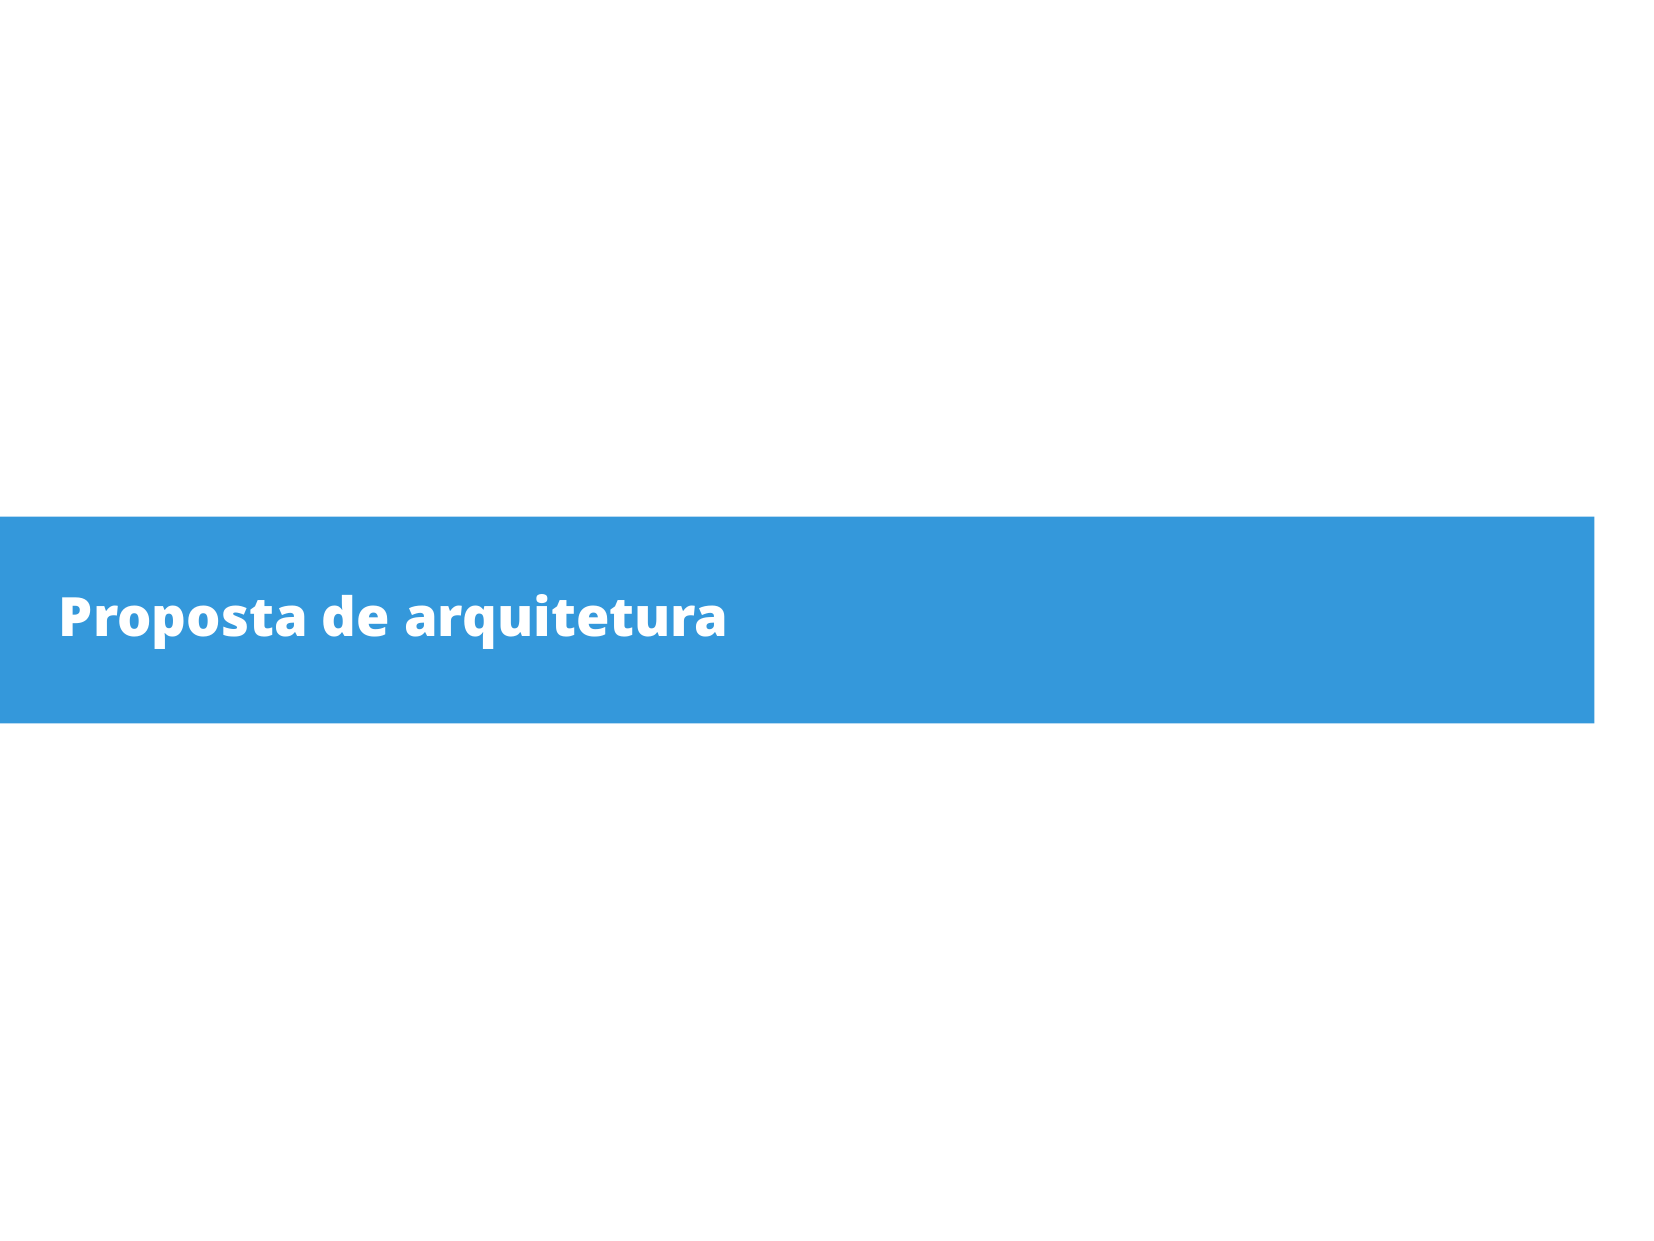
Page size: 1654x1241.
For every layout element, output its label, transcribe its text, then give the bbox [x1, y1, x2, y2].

title Proposta de arquitetura [59, 515, 1595, 653]
